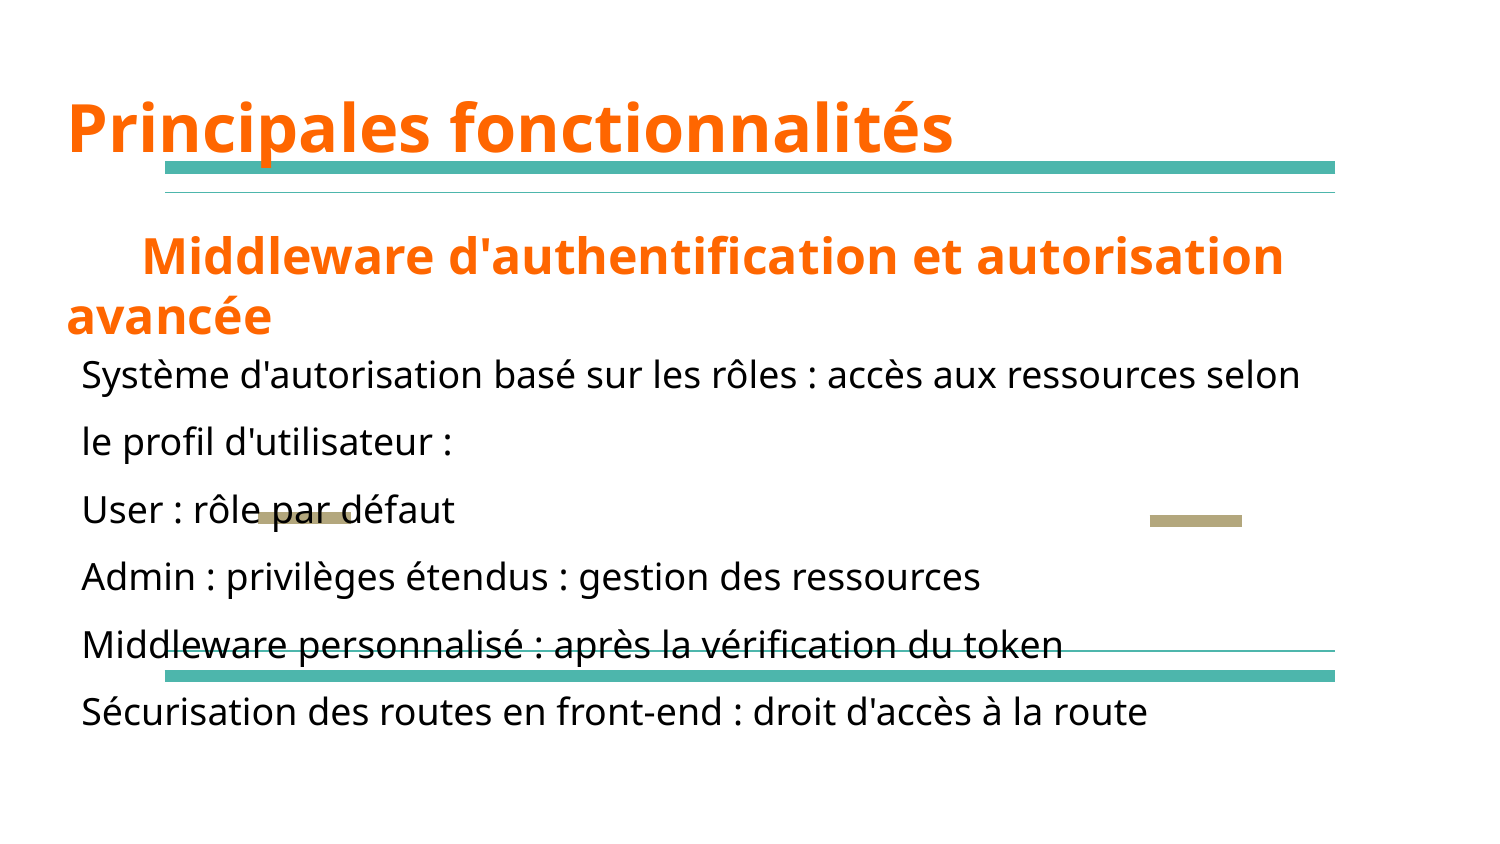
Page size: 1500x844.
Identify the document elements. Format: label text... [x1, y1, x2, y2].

list Système d'autorisation basé sur les rôles : accès aux ressources selon le profil d'utilisateur : User : rôle par défaut Admin : privilèges étendus : gestion des ressources Middleware personnalisé : après la vérification du token Sécurisation des routes en front-end : droit d'accès à la route [66, 313, 1350, 756]
title Principales fonctionnalités [51, 70, 1449, 187]
title Middleware d'authentification et autorisation avancée [51, 209, 1449, 291]
